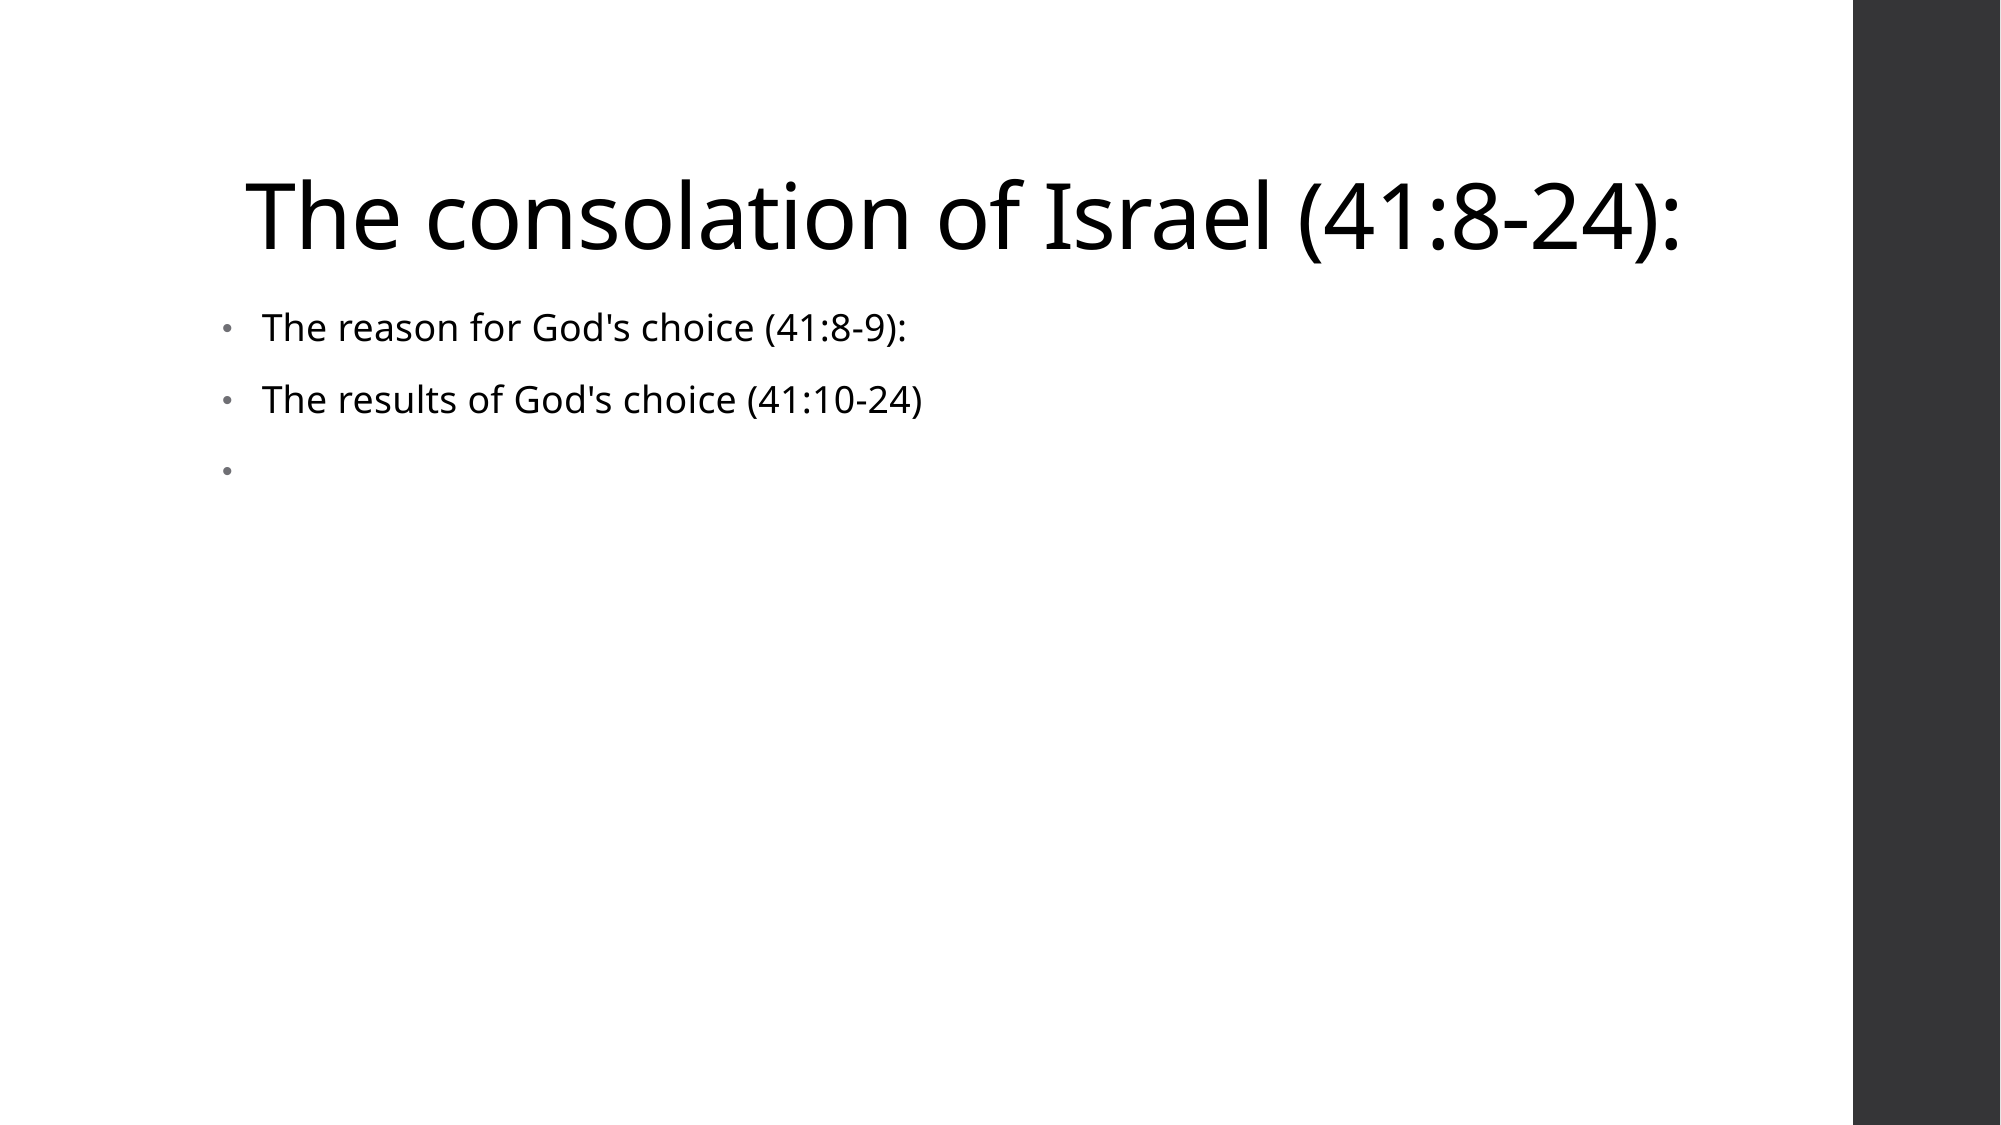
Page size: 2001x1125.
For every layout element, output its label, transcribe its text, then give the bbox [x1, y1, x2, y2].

list The reason for God's choice (41:8-9): The results of God's choice (41:10-24) [206, 299, 1617, 1014]
title The consolation of Israel (41:8-24): [206, 60, 1797, 278]
